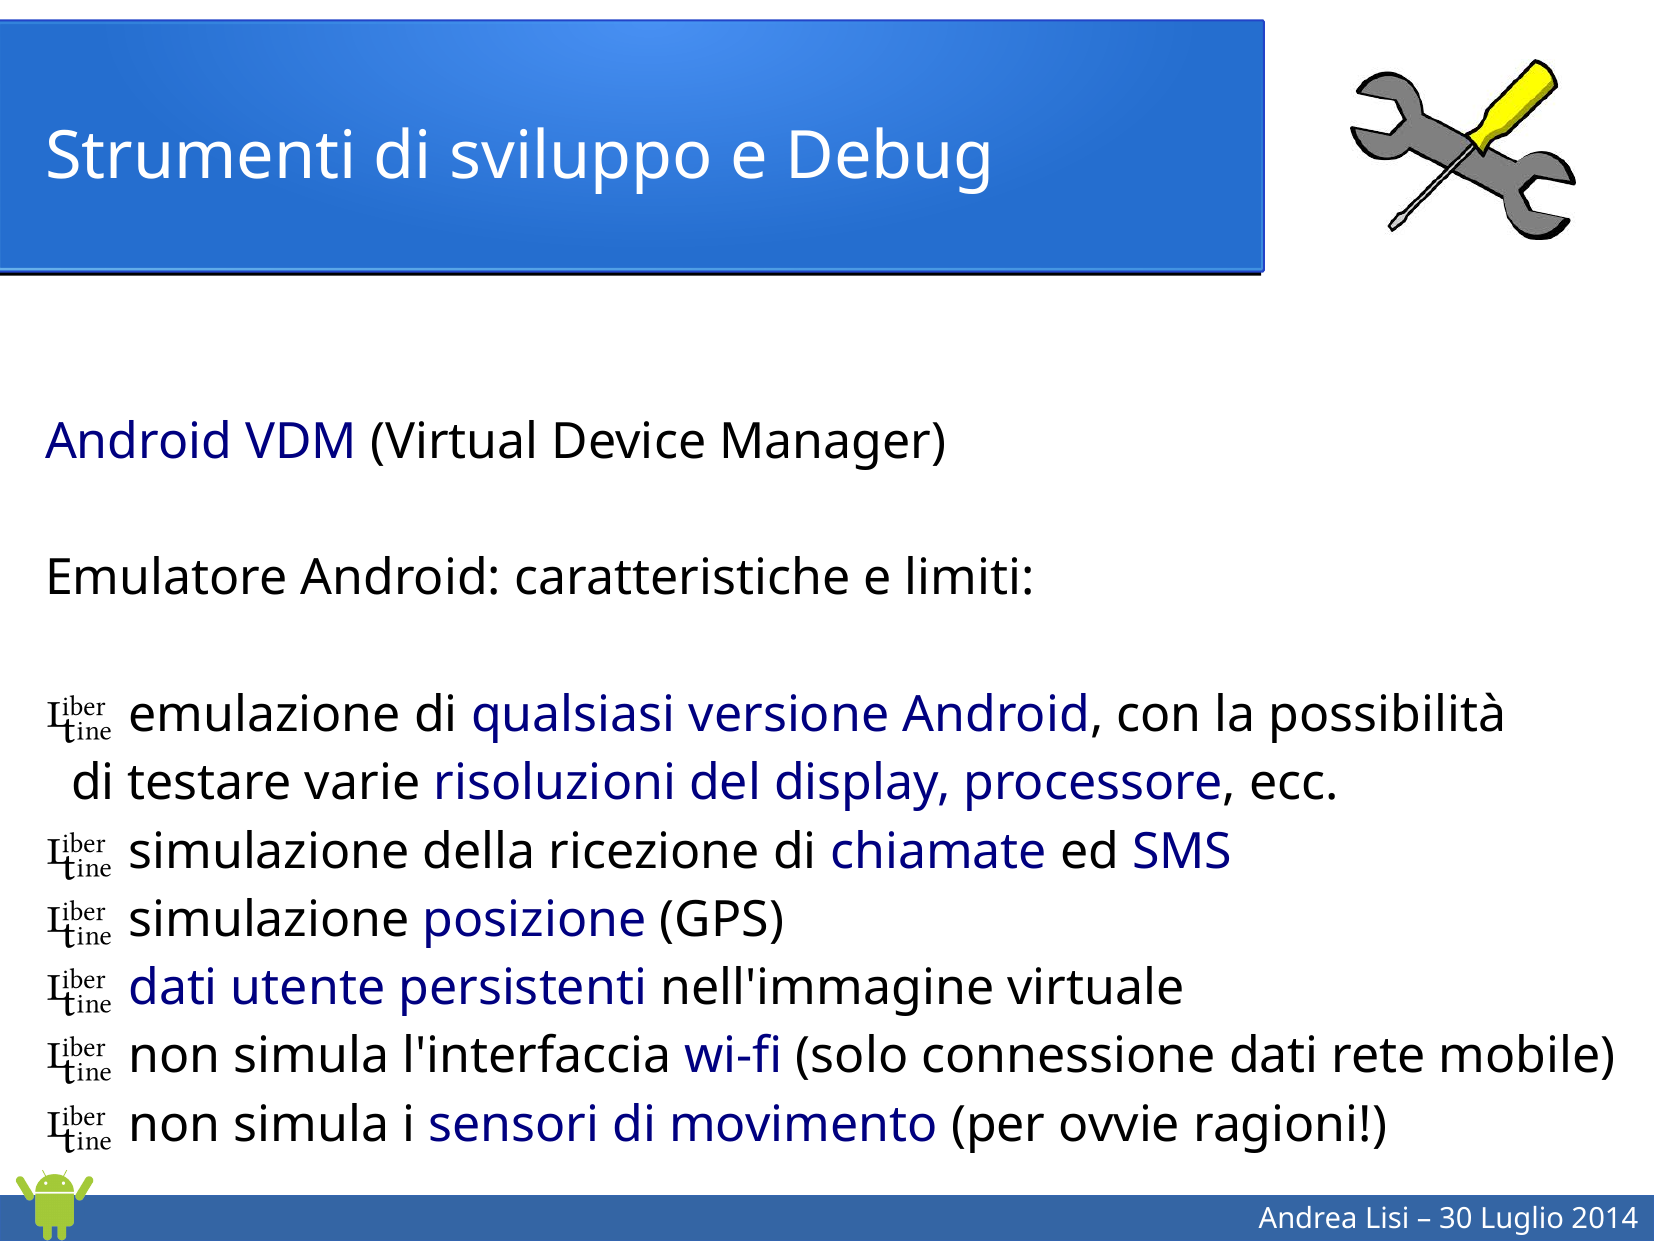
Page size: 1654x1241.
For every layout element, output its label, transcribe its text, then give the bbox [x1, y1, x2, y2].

picture [9, 1167, 100, 1241]
title Strumenti di sviluppo e Debug [45, 49, 1250, 257]
picture [1350, 59, 1576, 241]
text_box Andrea Lisi – 30 Luglio 2014 [100, 1195, 1654, 1241]
text_box Android VDM (Virtual Device Manager) Emulatore Android: caratteristiche e limiti:  emulazione di qualsiasi versione Android, con la possibilità di testare varie risoluzioni del display, processore, ecc.  simulazione della ricezione di chiamate ed SMS  simulazione posizione (GPS)  dati utente persistenti nell'immagine virtuale  non simula l'interfaccia wi-fi (solo connessione dati rete mobile)  non simula i sensori di movimento (per ovvie ragioni!) [45, 405, 1621, 1156]
